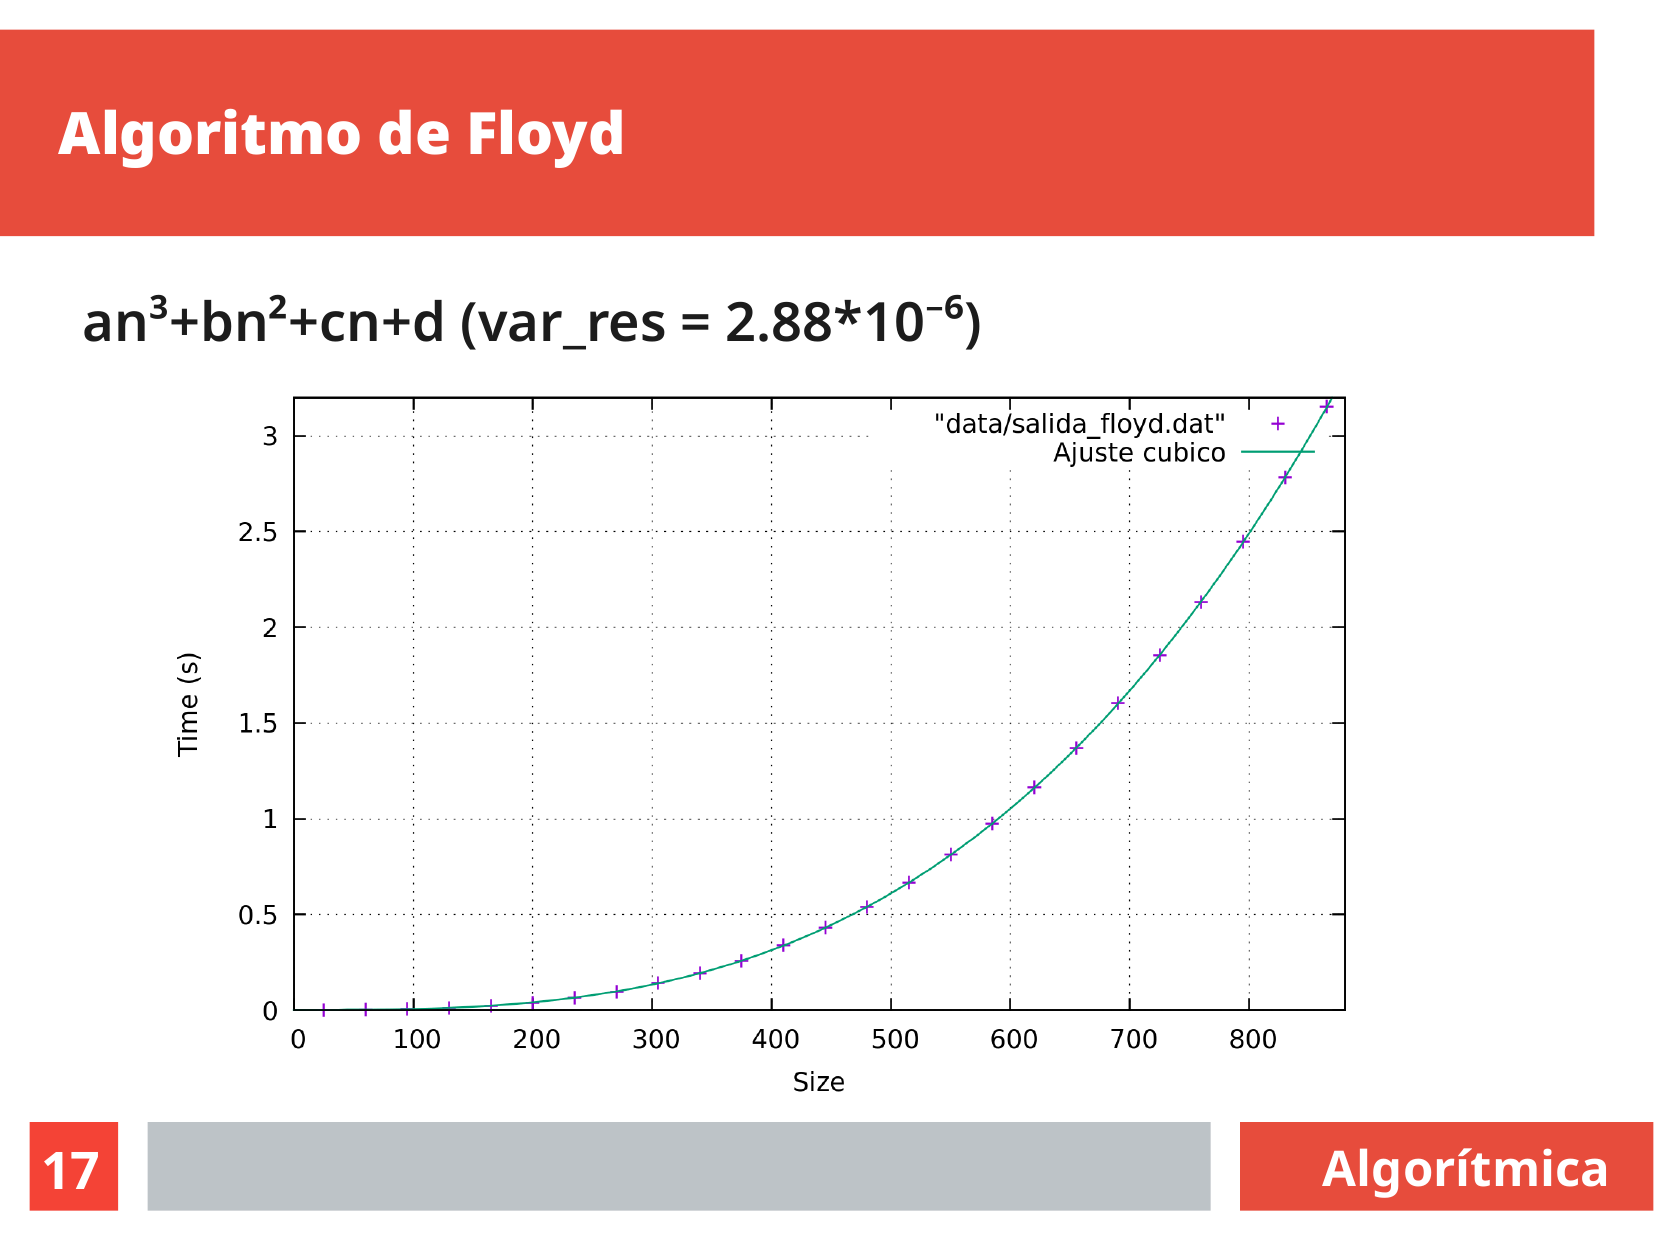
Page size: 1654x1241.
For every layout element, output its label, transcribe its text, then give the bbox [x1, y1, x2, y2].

picture [165, 366, 1534, 1101]
list 17 [41, 1133, 113, 1205]
list Algorítmica [1322, 1133, 1619, 1205]
title Algoritmo de Floyd [59, 82, 1595, 172]
list an³+bn²+cn+d (var_res = 2.88*10⁻⁶) [82, 283, 1252, 367]
